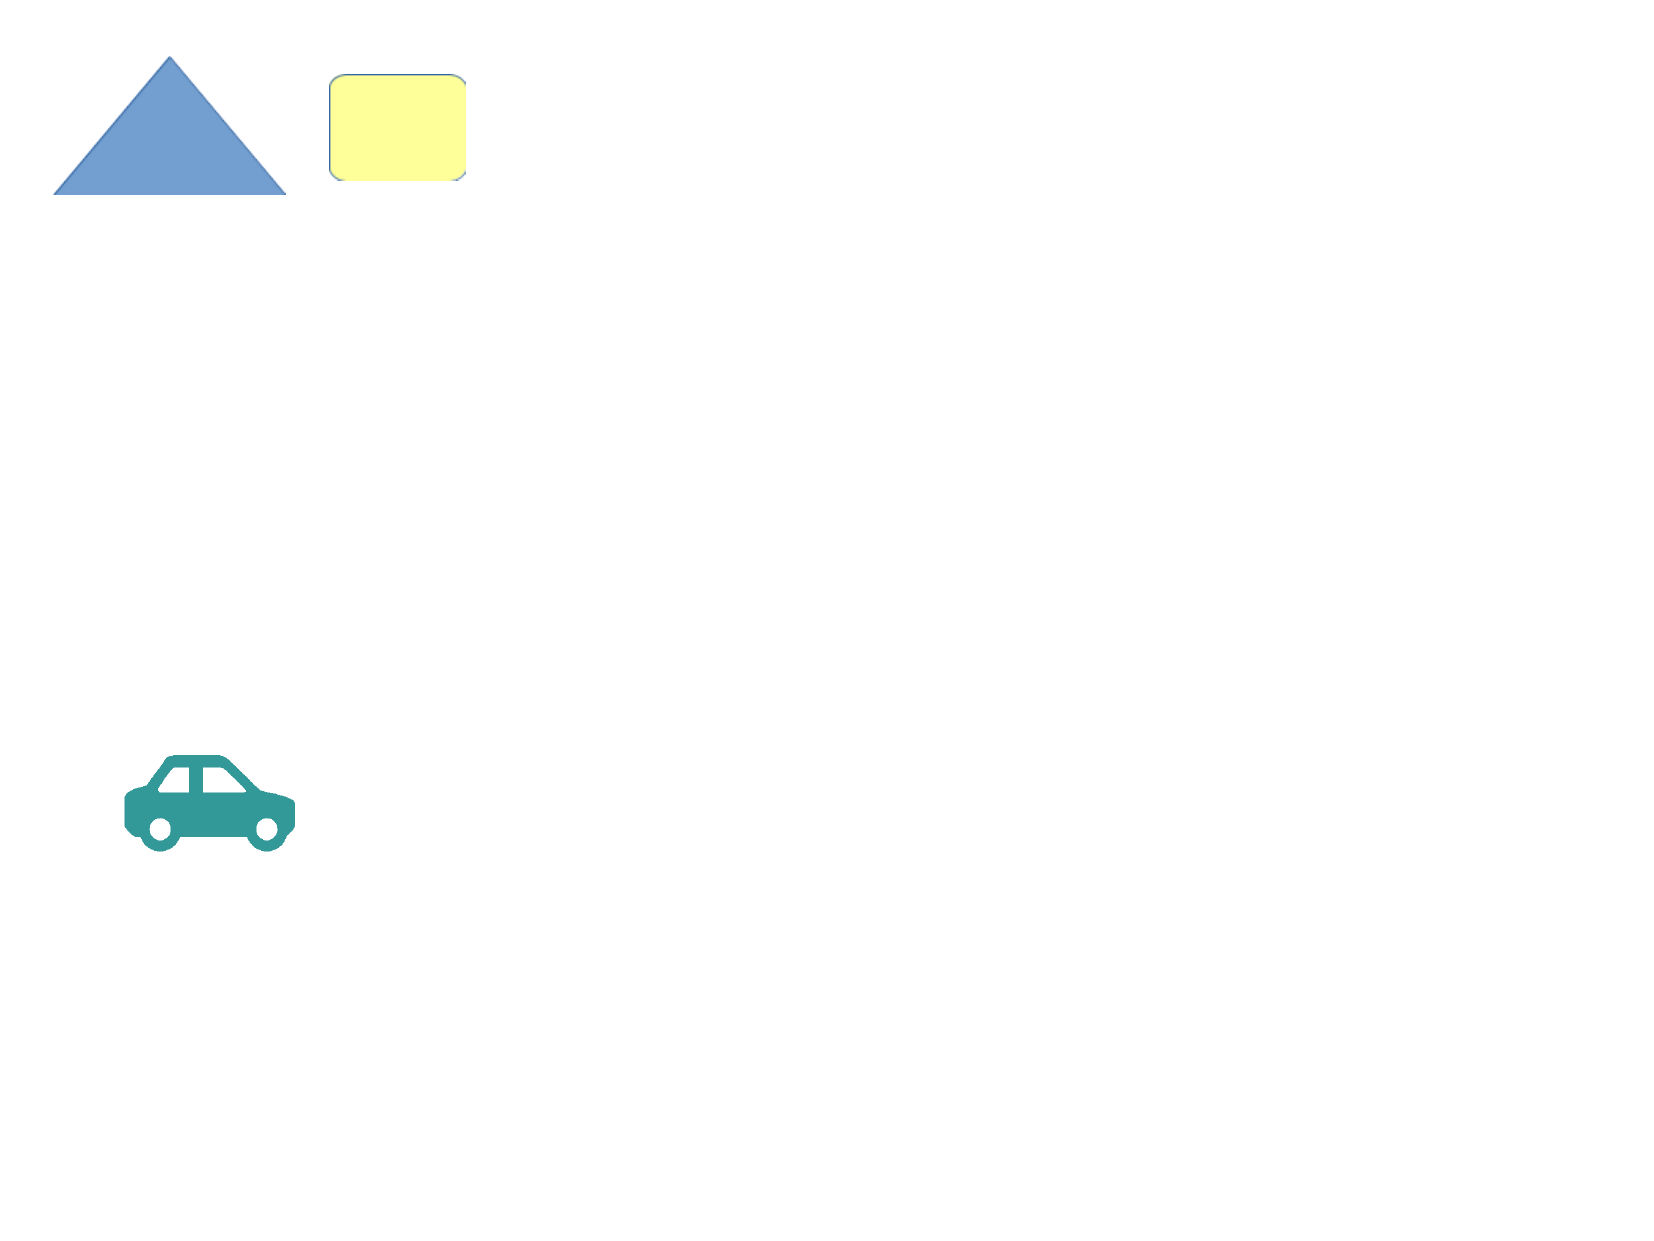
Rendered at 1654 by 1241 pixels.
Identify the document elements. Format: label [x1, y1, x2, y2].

picture [120, 750, 301, 855]
picture [329, 74, 466, 181]
picture [53, 56, 286, 196]
